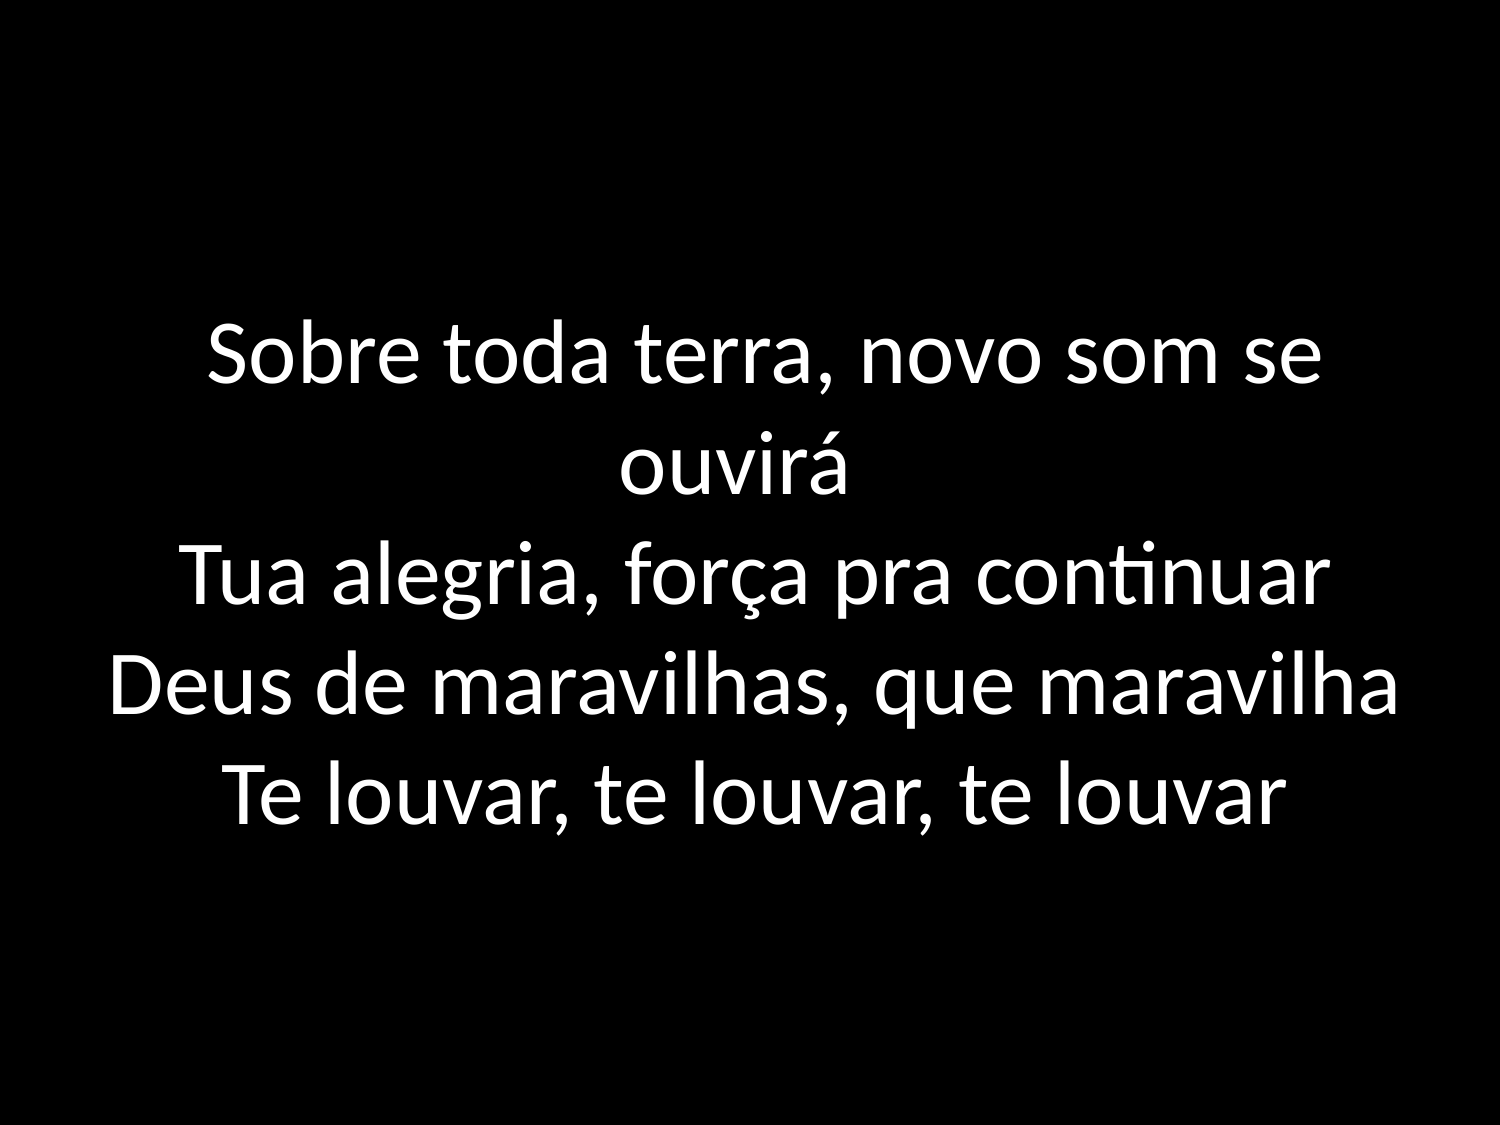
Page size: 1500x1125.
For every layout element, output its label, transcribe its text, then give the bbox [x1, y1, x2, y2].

title Sobre toda terra, novo som se ouvirá Tua alegria, força pra continuar Deus de maravilhas, que maravilha Te louvar, te louvar, te louvar [58, 45, 1454, 1090]
